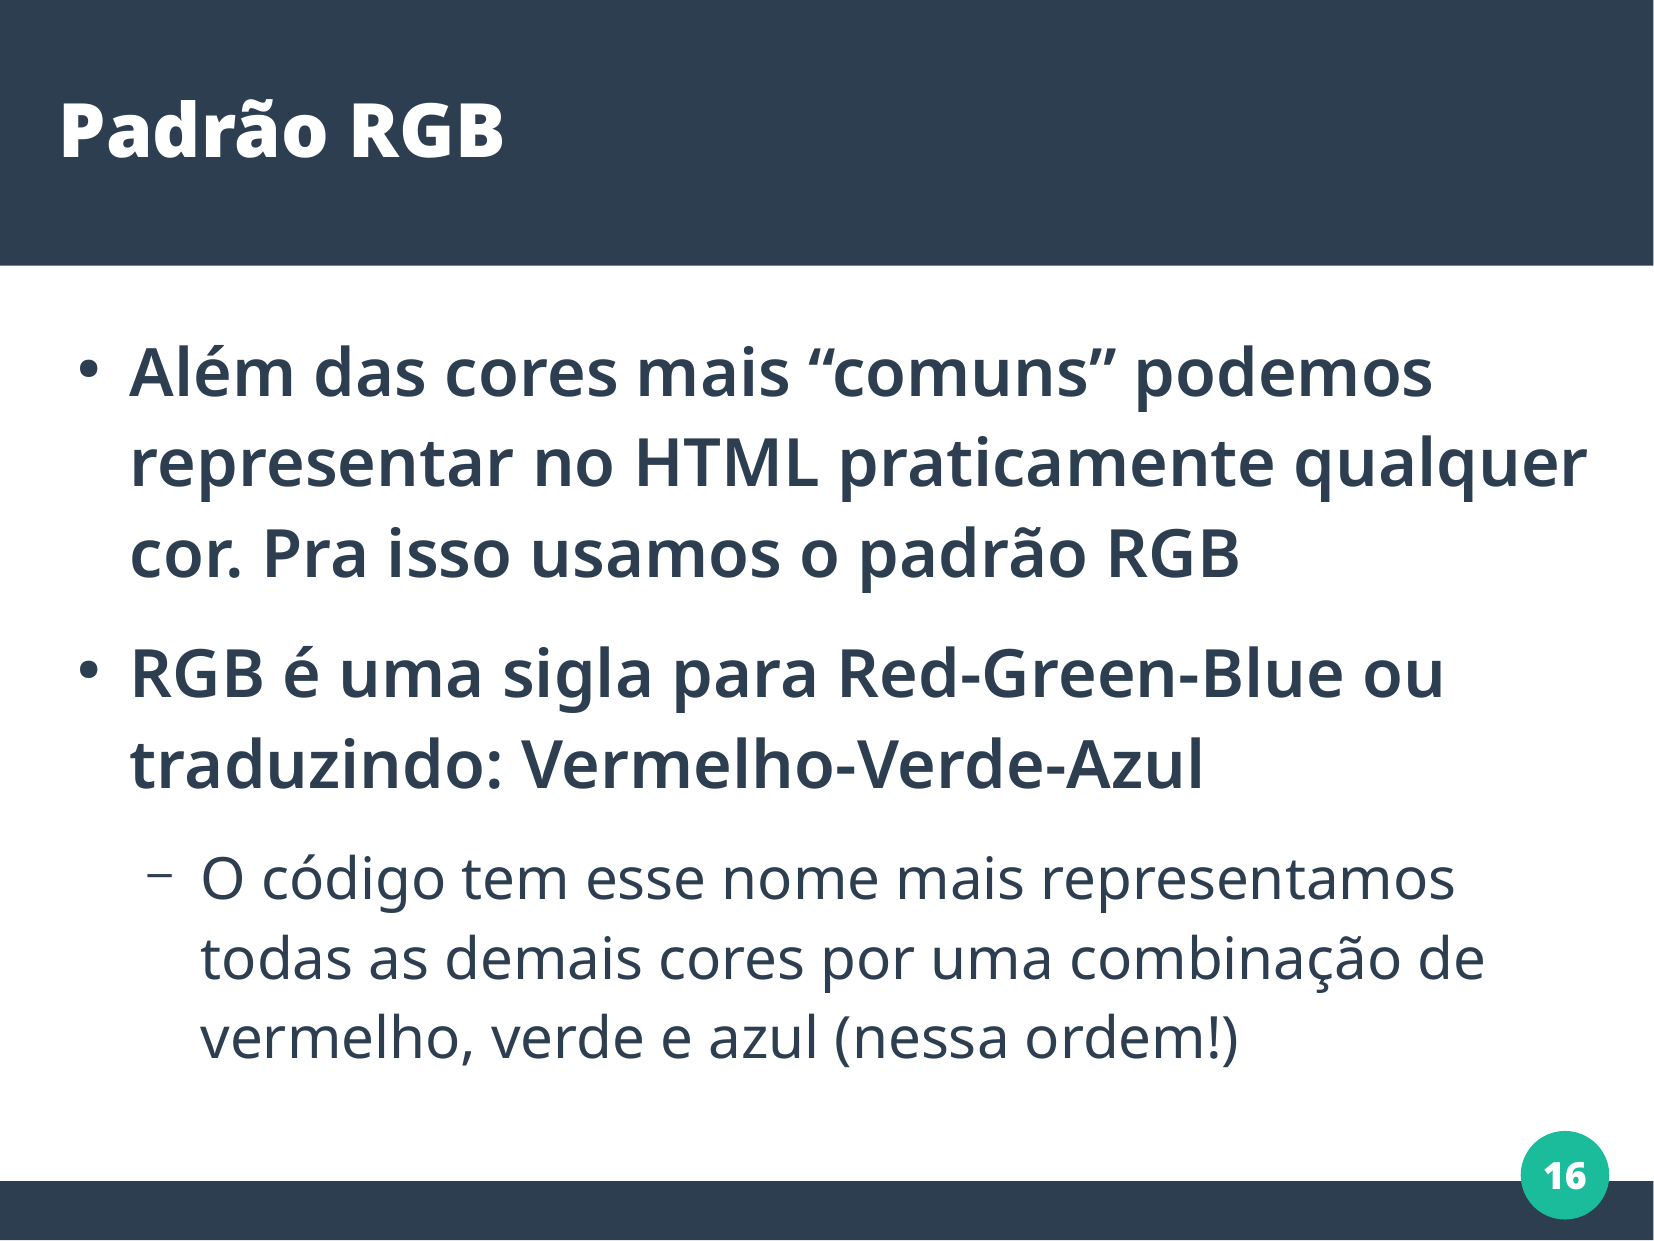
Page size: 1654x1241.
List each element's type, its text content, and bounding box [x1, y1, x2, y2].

title Padrão RGB [59, 49, 1595, 207]
list Além das cores mais “comuns” podemos representar no HTML praticamente qualquer cor. Pra isso usamos o padrão RGB RGB é uma sigla para Red-Green-Blue ou traduzindo: Vermelho-Verde-Azul O código tem esse nome mais representamos todas as demais cores por uma combinação de vermelho, verde e azul (nessa ordem!) [59, 324, 1595, 1152]
